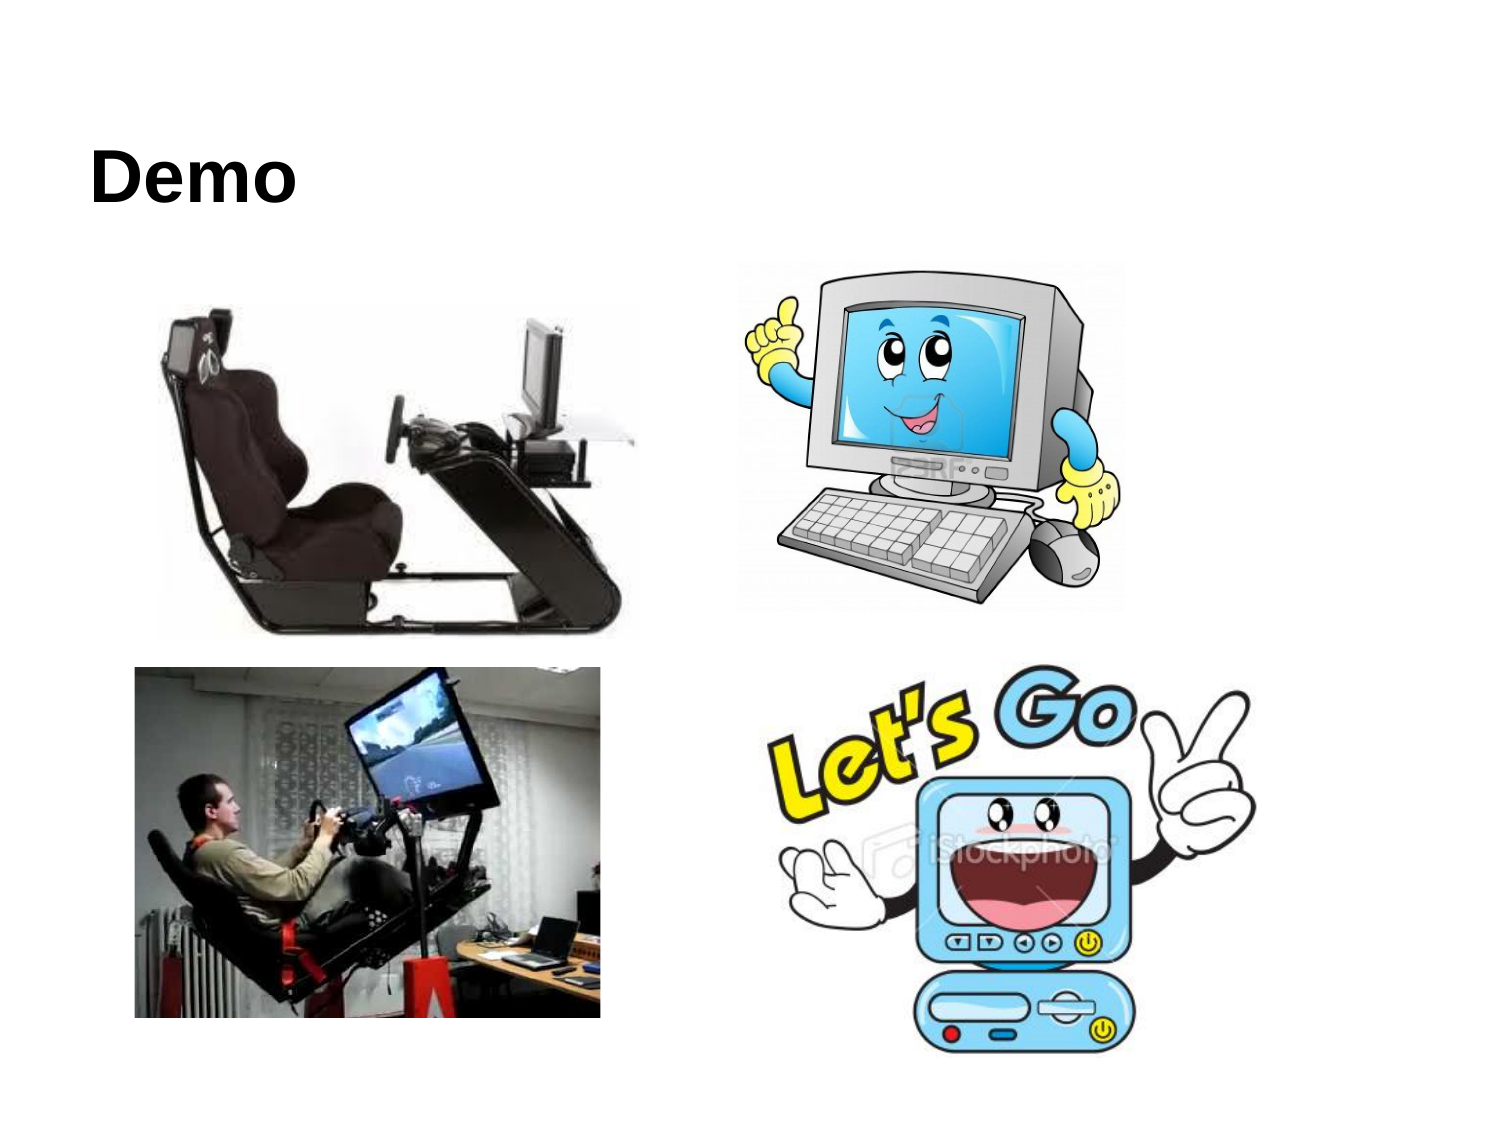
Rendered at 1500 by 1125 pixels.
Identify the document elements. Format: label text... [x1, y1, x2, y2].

text_box [737, 640, 1262, 1058]
text_box [134, 667, 601, 1018]
text_box [737, 261, 1126, 612]
text_box [157, 304, 640, 639]
text_box Demo [75, 45, 1425, 233]
